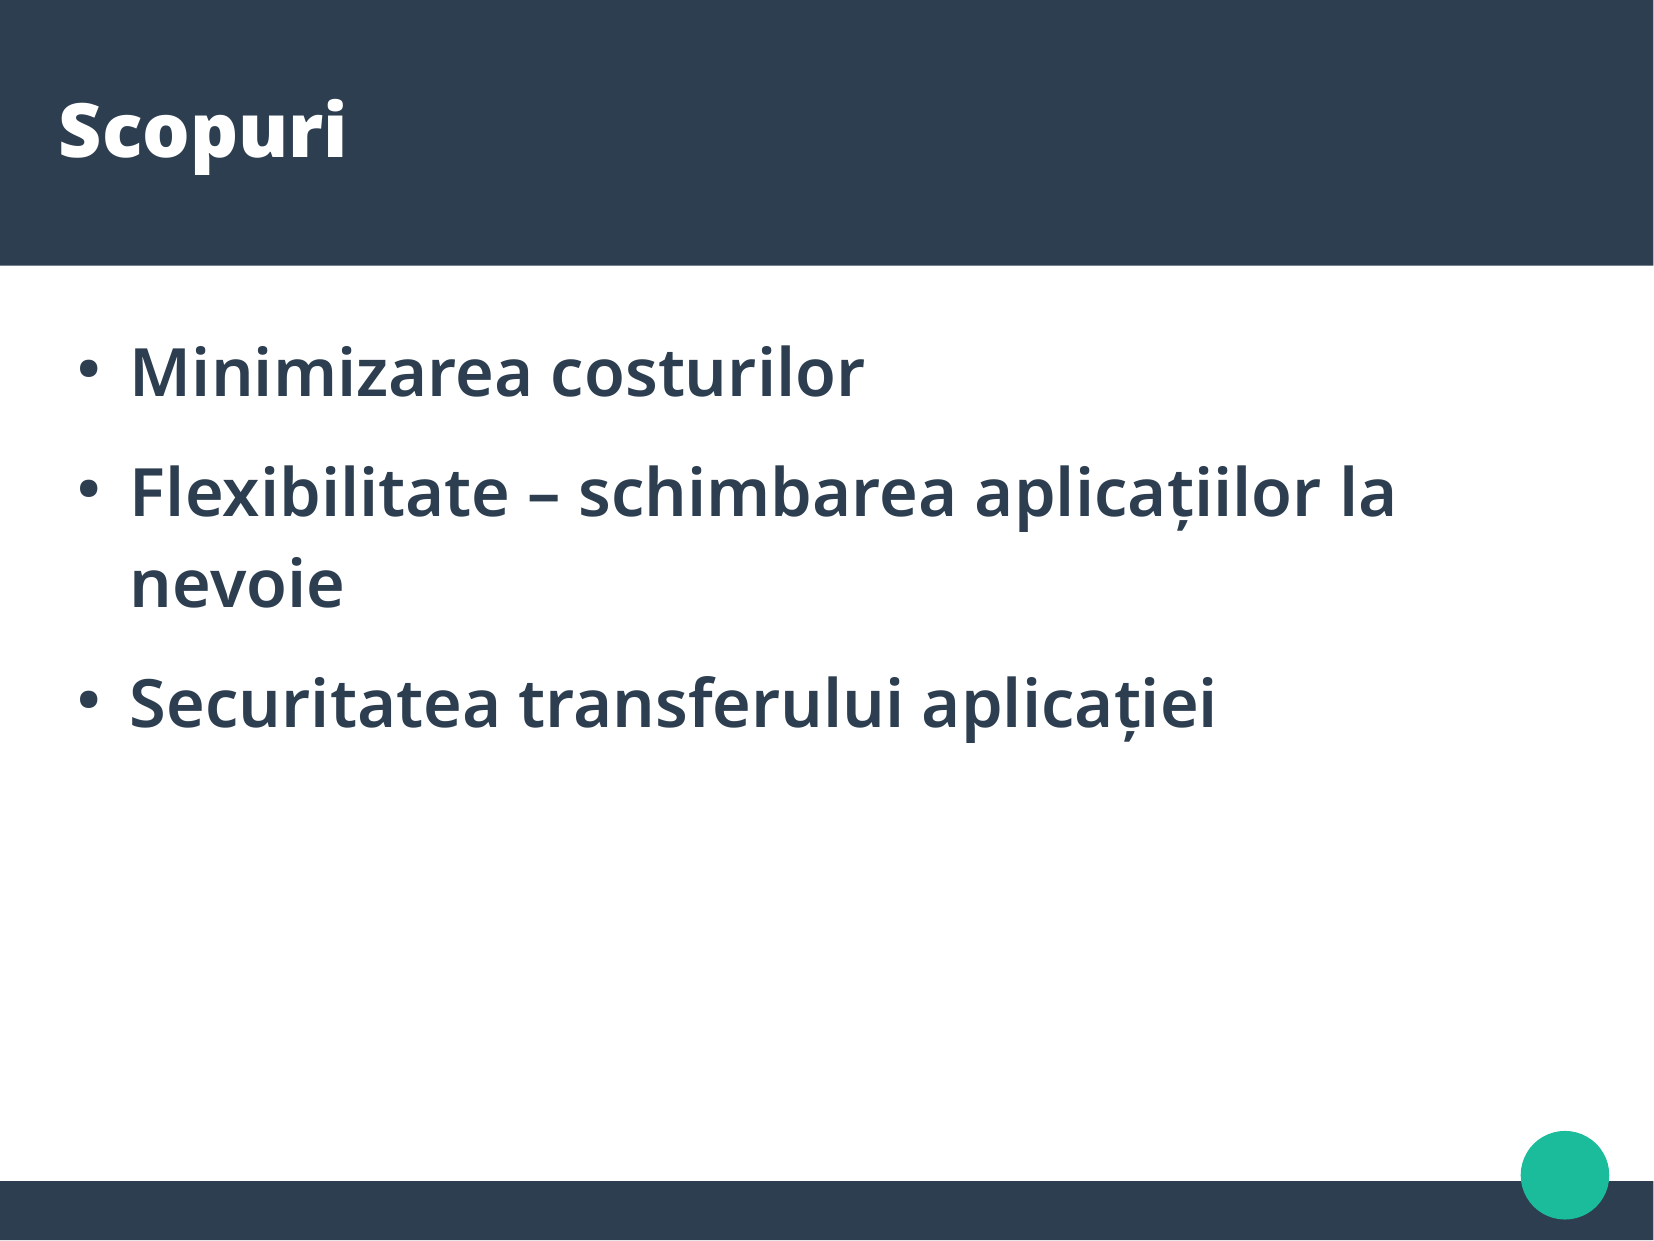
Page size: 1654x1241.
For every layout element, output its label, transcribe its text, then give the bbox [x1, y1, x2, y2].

list Minimizarea costurilor Flexibilitate – schimbarea aplicațiilor la nevoie Securitatea transferului aplicației [59, 324, 1595, 1152]
title Scopuri [59, 49, 1595, 207]
